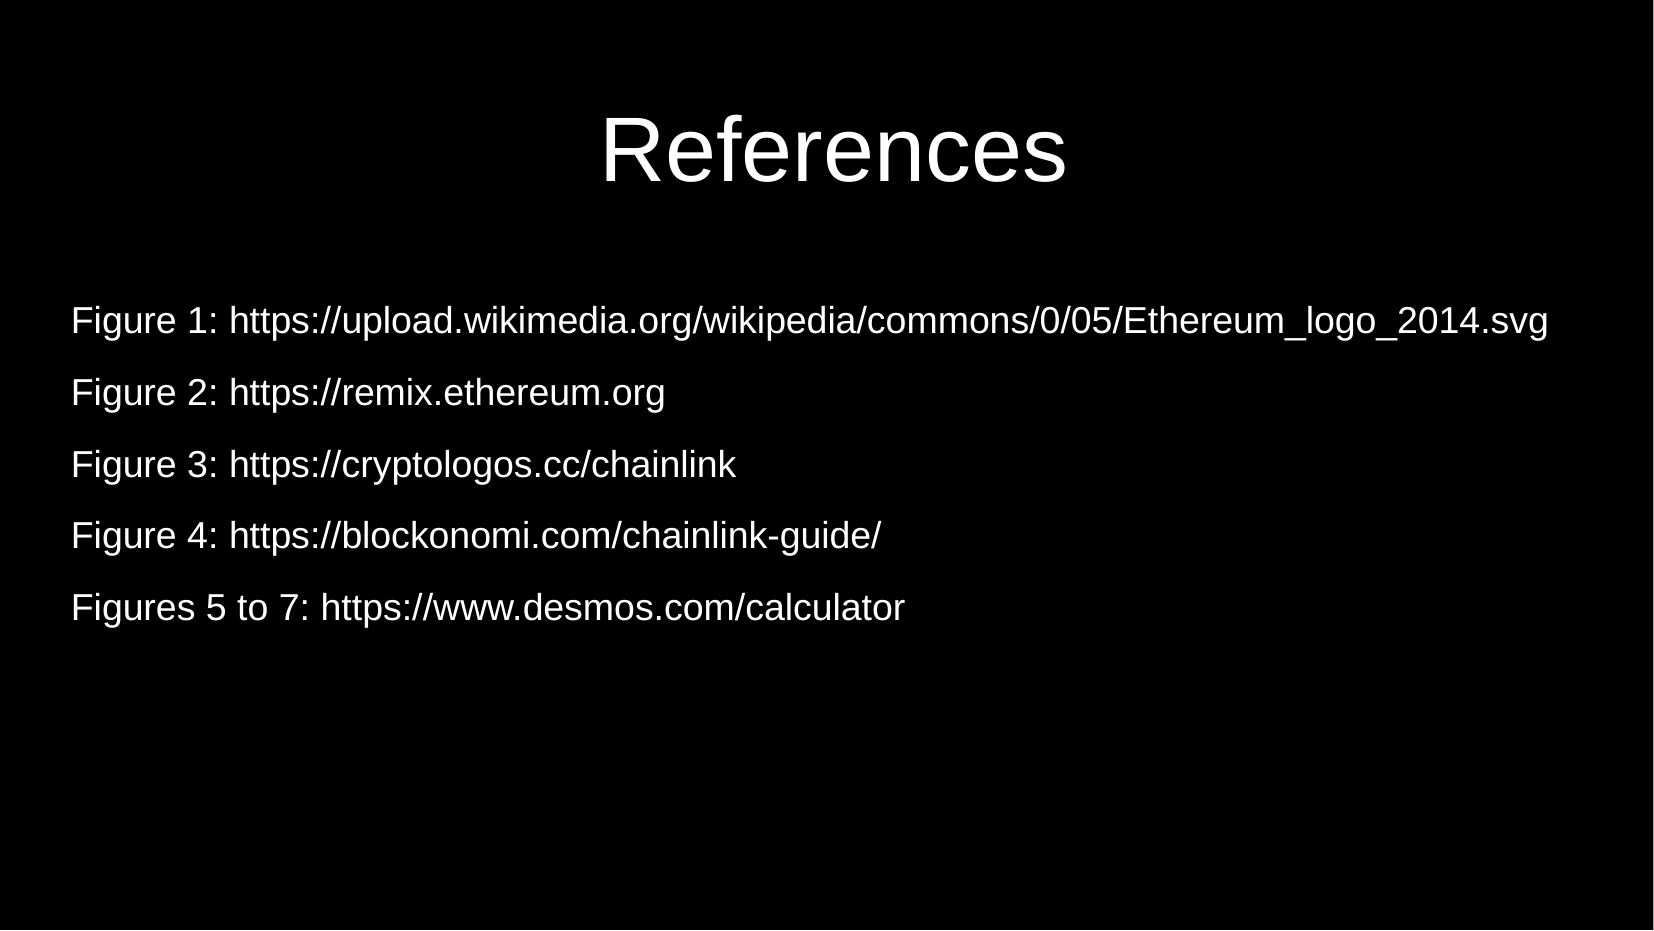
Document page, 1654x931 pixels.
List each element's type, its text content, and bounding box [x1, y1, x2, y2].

list Figure 1: https://upload.wikimedia.org/wikipedia/commons/0/05/Ethereum_logo_2014.svg Figure 2: https://remix.ethereum.org Figure 3: https://cryptologos.cc/chainlink Figure 4: https://blockonomi.com/chainlink-guide/ Figures 5 to 7: https://www.desmos.com/calculator [0, 300, 1621, 931]
title References [90, 71, 1579, 228]
